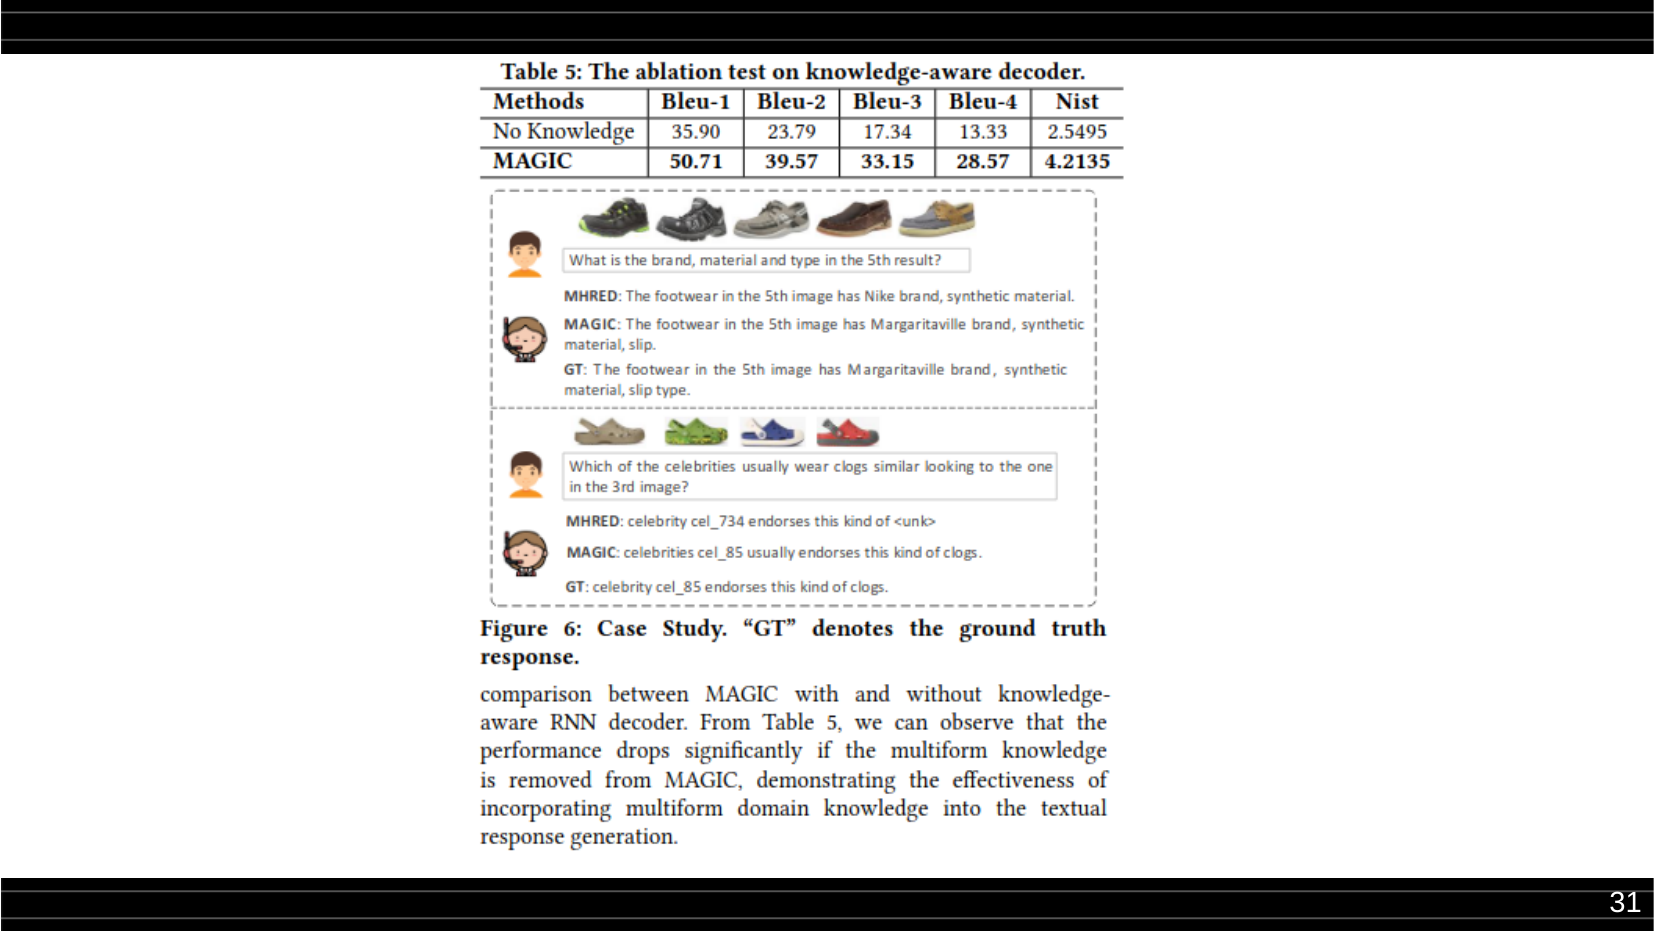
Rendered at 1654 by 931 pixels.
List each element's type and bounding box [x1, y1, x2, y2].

picture [468, 56, 1141, 856]
picture [1, 878, 1654, 931]
picture [1, 0, 1654, 54]
